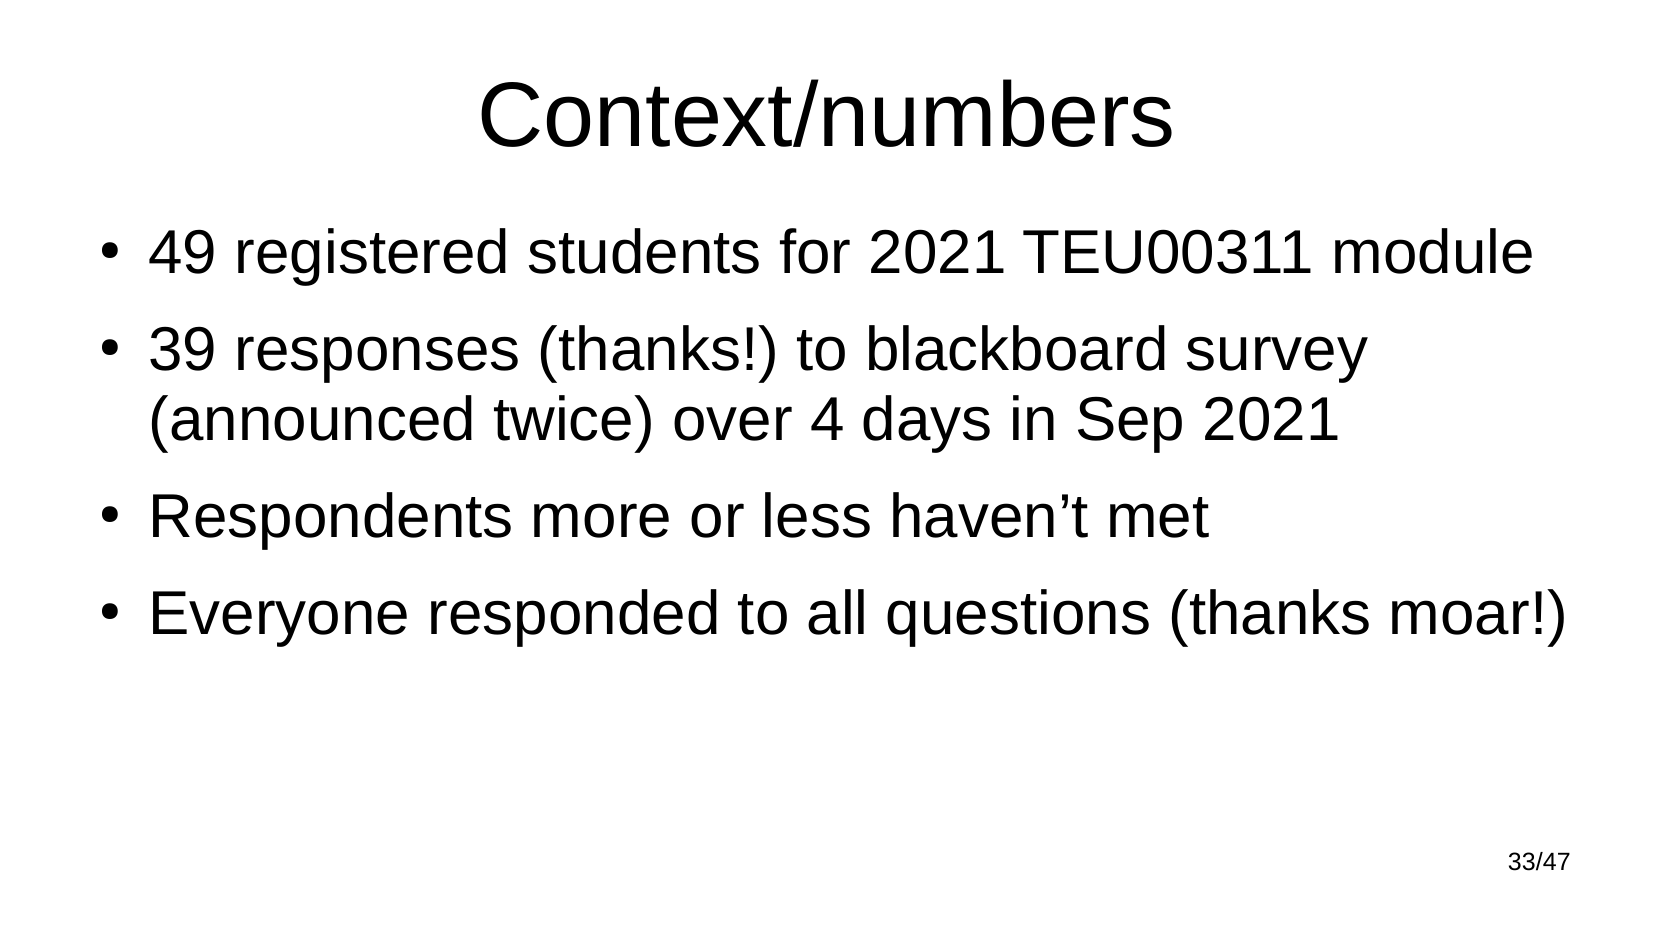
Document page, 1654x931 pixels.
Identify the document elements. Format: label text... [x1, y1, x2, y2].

title Context/numbers [82, 37, 1571, 193]
list 49 registered students for 2021 TEU00311 module 39 responses (thanks!) to blackboard survey (announced twice) over 4 days in Sep 2021 Respondents more or less haven’t met Everyone responded to all questions (thanks moar!) [82, 217, 1571, 758]
